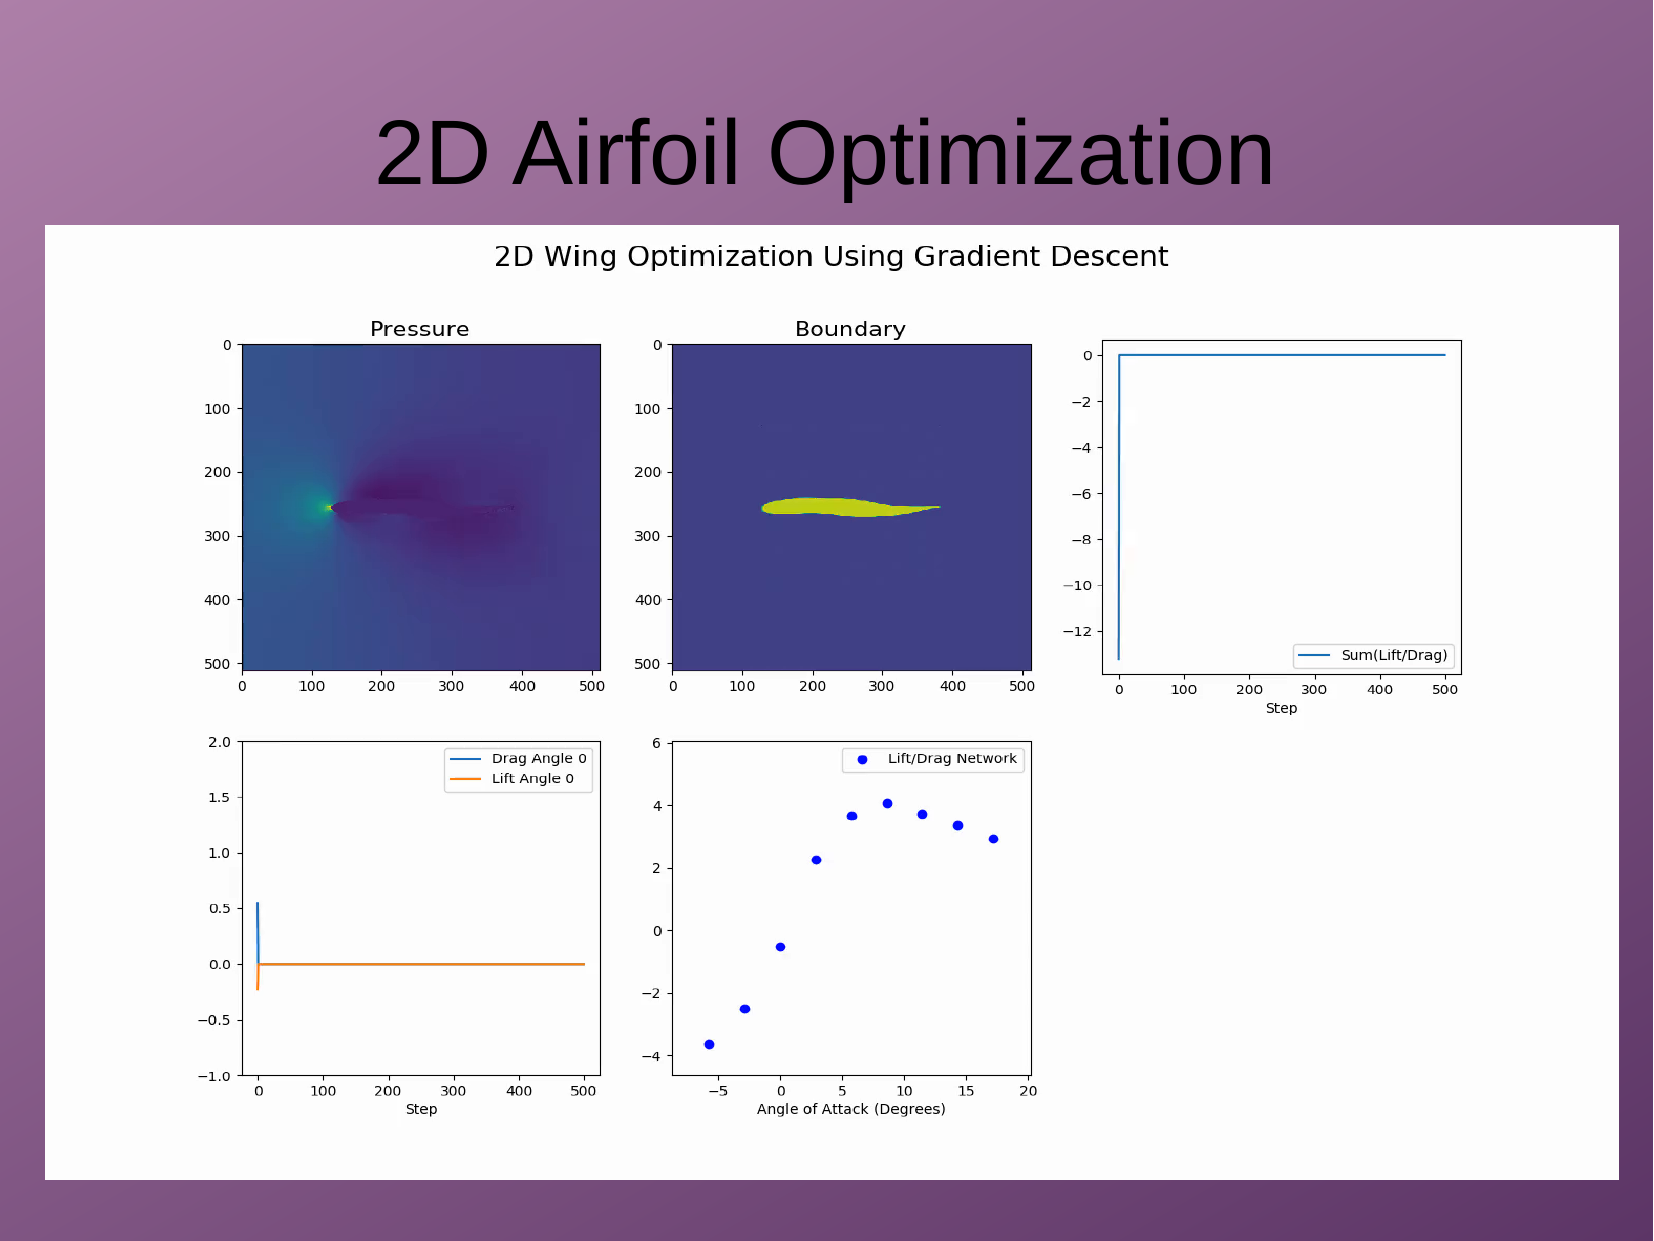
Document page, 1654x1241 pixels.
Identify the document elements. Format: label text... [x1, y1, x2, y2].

text_box [44, 225, 1620, 1181]
title 2D Airfoil Optimization [82, 49, 1571, 225]
